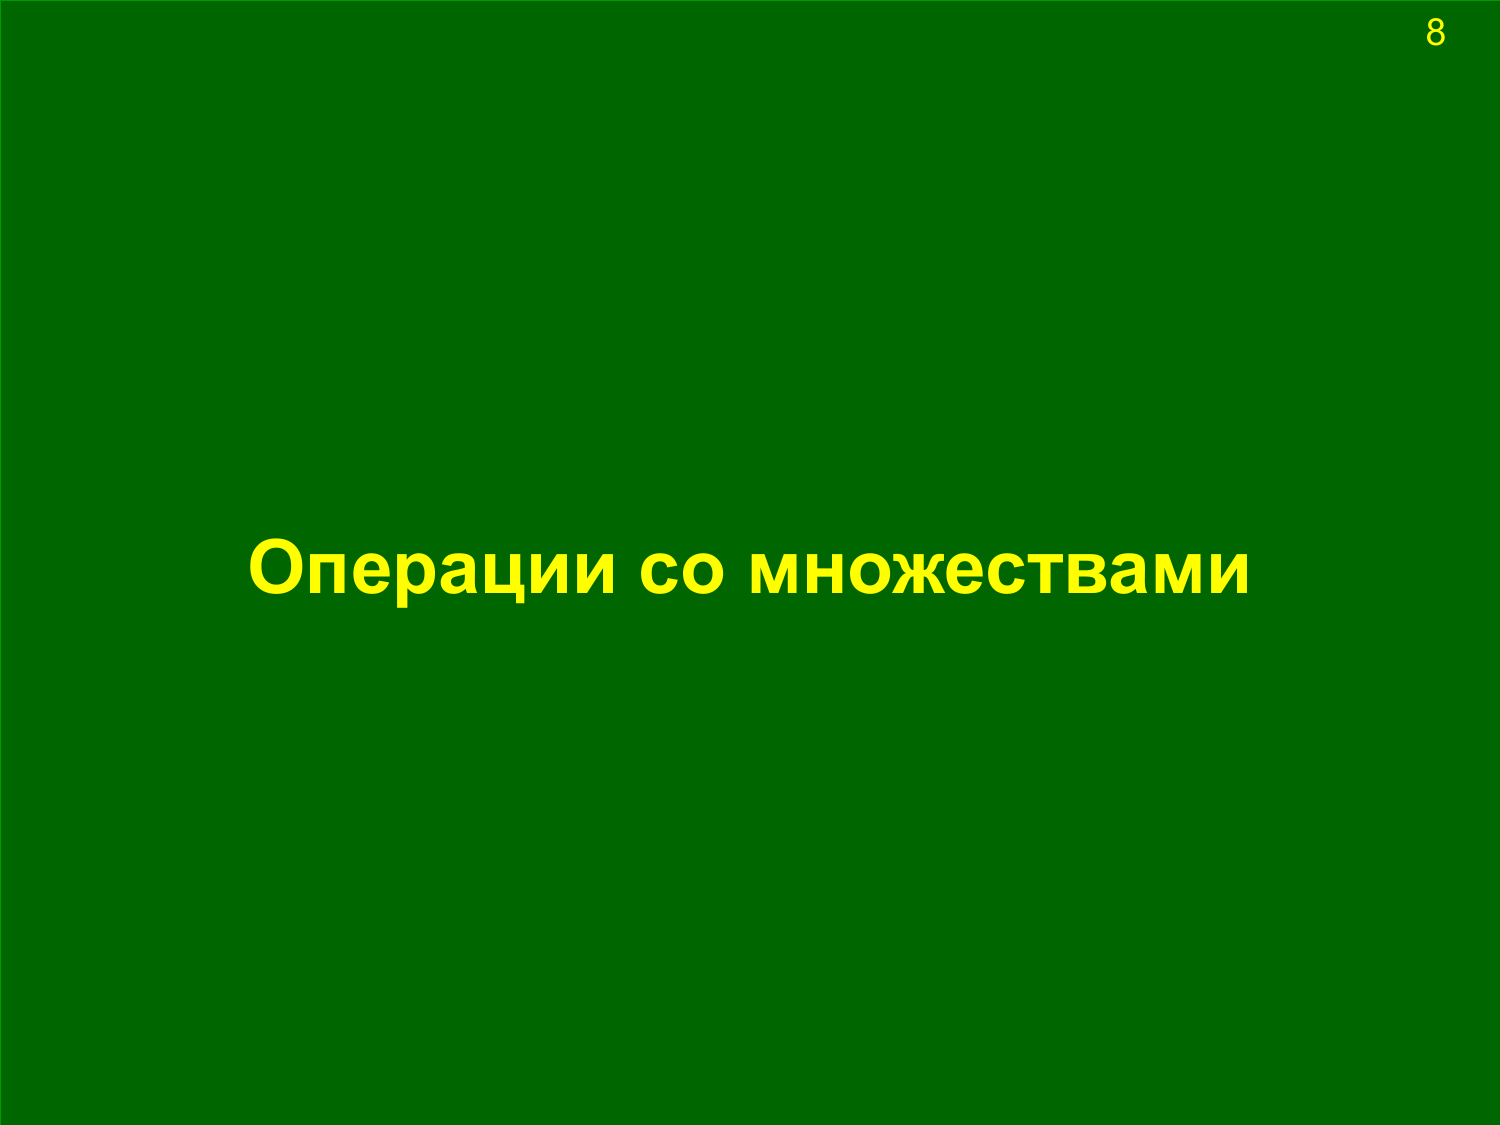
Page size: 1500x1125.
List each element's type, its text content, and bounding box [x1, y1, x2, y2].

title Операции со множествами [75, 473, 1425, 662]
